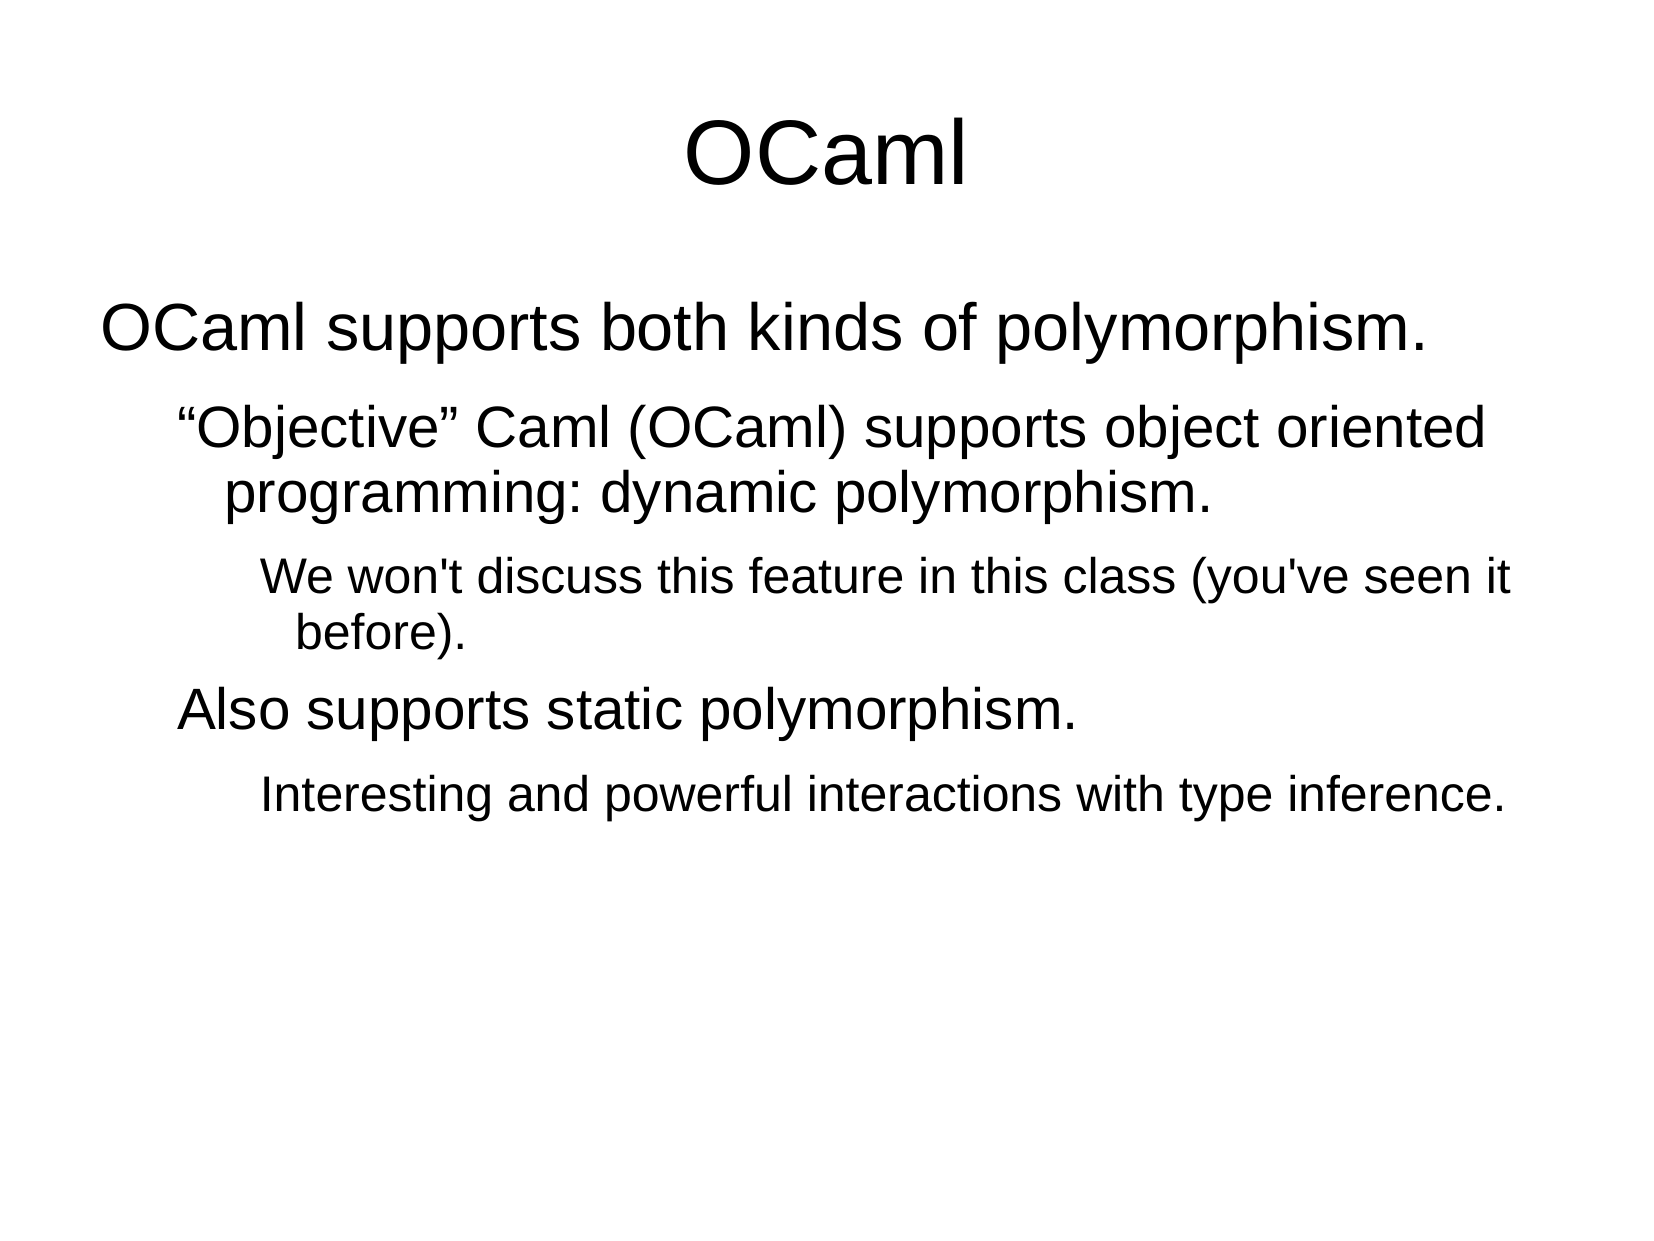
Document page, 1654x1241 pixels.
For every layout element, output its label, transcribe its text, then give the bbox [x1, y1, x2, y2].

title OCaml [82, 56, 1571, 250]
list OCaml supports both kinds of polymorphism. “Objective” Caml (OCaml) supports object oriented programming: dynamic polymorphism. We won't discuss this feature in this class (you've seen it before). Also supports static polymorphism. Interesting and powerful interactions with type inference. [82, 290, 1571, 1094]
